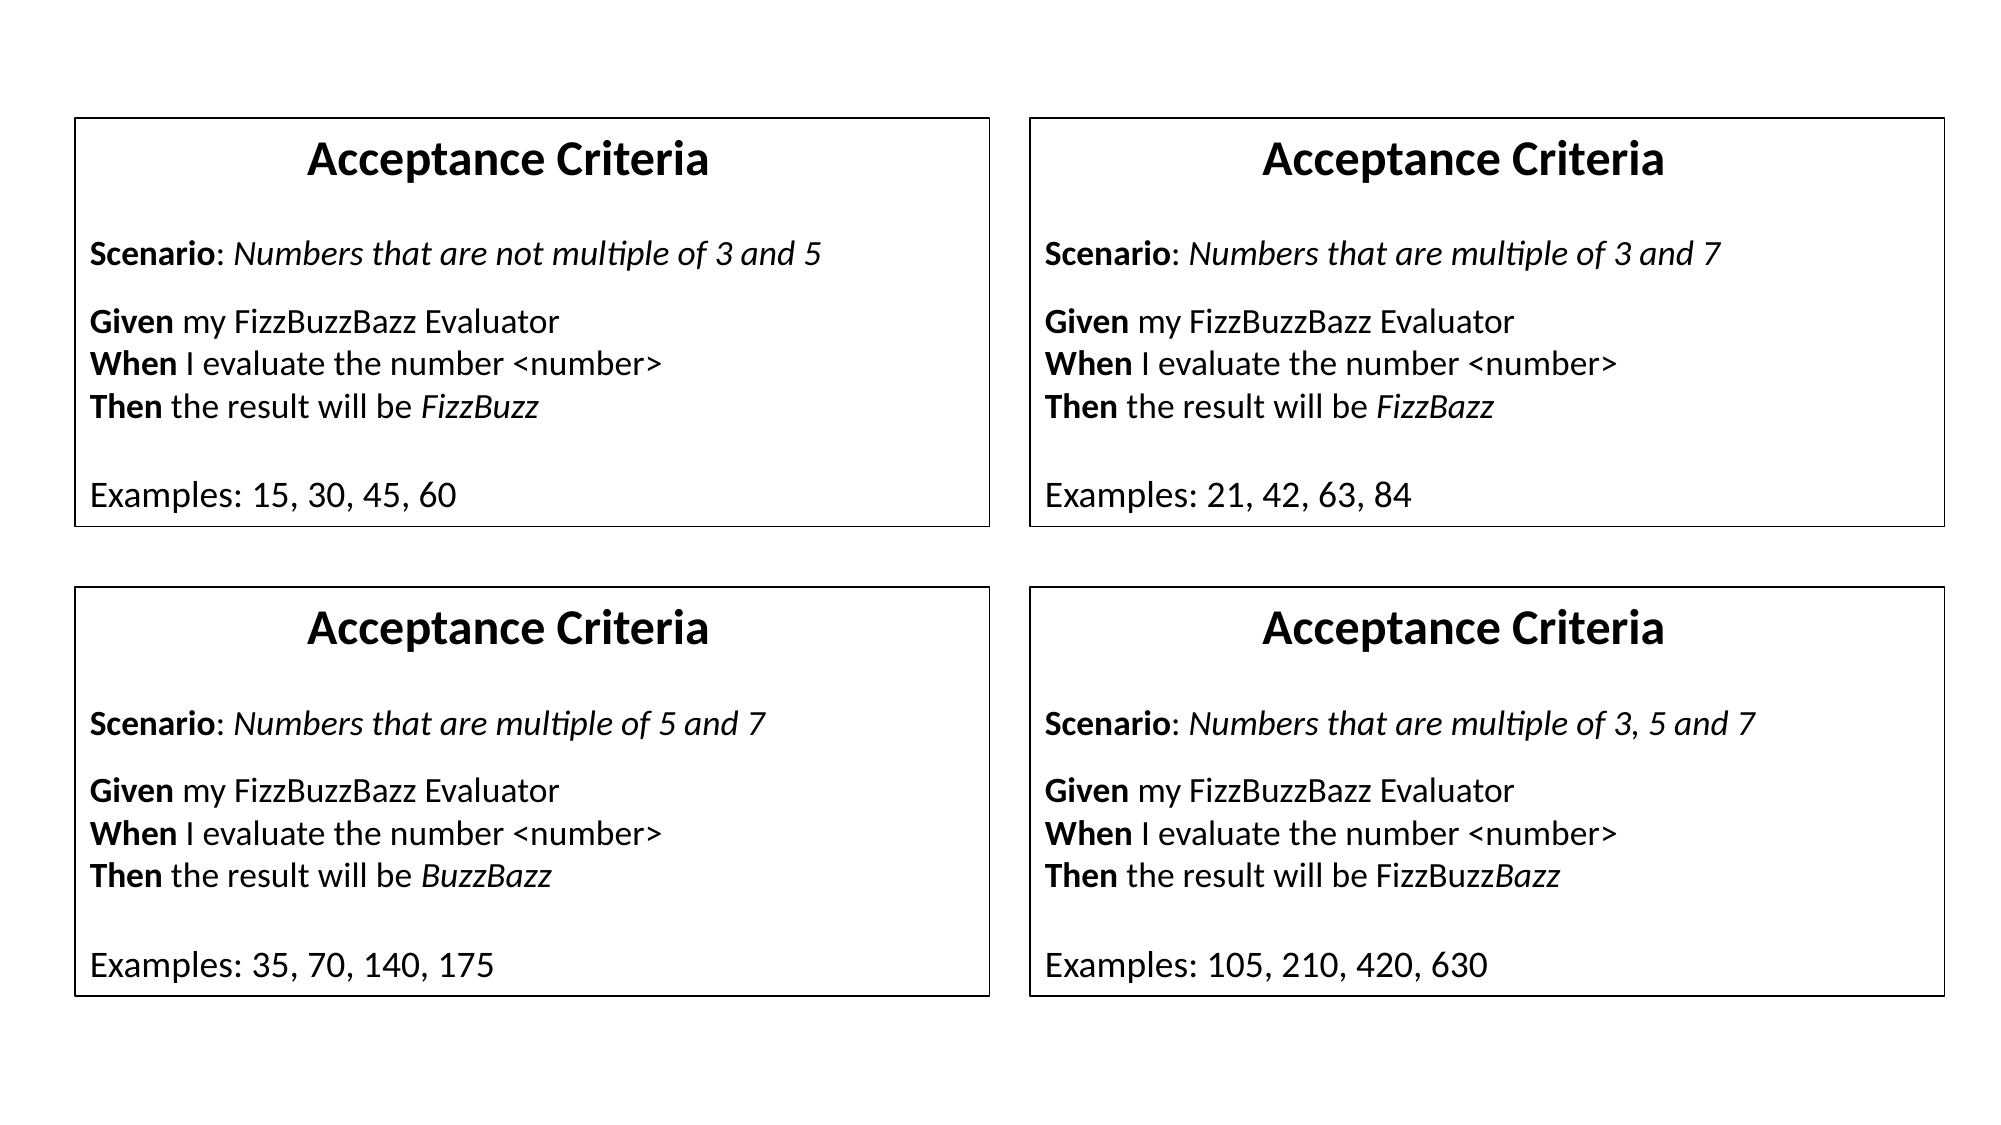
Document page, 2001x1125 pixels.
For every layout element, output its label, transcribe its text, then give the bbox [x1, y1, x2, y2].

text_box Acceptance Criteria Scenario: Numbers that are not multiple of 3 and 5 Given my FizzBuzzBazz Evaluator When I evaluate the number <number> Then the result will be FizzBuzz Examples: 15, 30, 45, 60 [74, 117, 990, 527]
text_box Acceptance Criteria Scenario: Numbers that are multiple of 5 and 7 Given my FizzBuzzBazz Evaluator When I evaluate the number <number> Then the result will be BuzzBazz Examples: 35, 70, 140, 175 [74, 587, 990, 997]
text_box Acceptance Criteria Scenario: Numbers that are multiple of 3 and 7 Given my FizzBuzzBazz Evaluator When I evaluate the number <number> Then the result will be FizzBazz Examples: 21, 42, 63, 84 [1030, 117, 1945, 527]
text_box Acceptance Criteria Scenario: Numbers that are multiple of 3, 5 and 7 Given my FizzBuzzBazz Evaluator When I evaluate the number <number> Then the result will be FizzBuzzBazz Examples: 105, 210, 420, 630 [1030, 587, 1945, 997]
